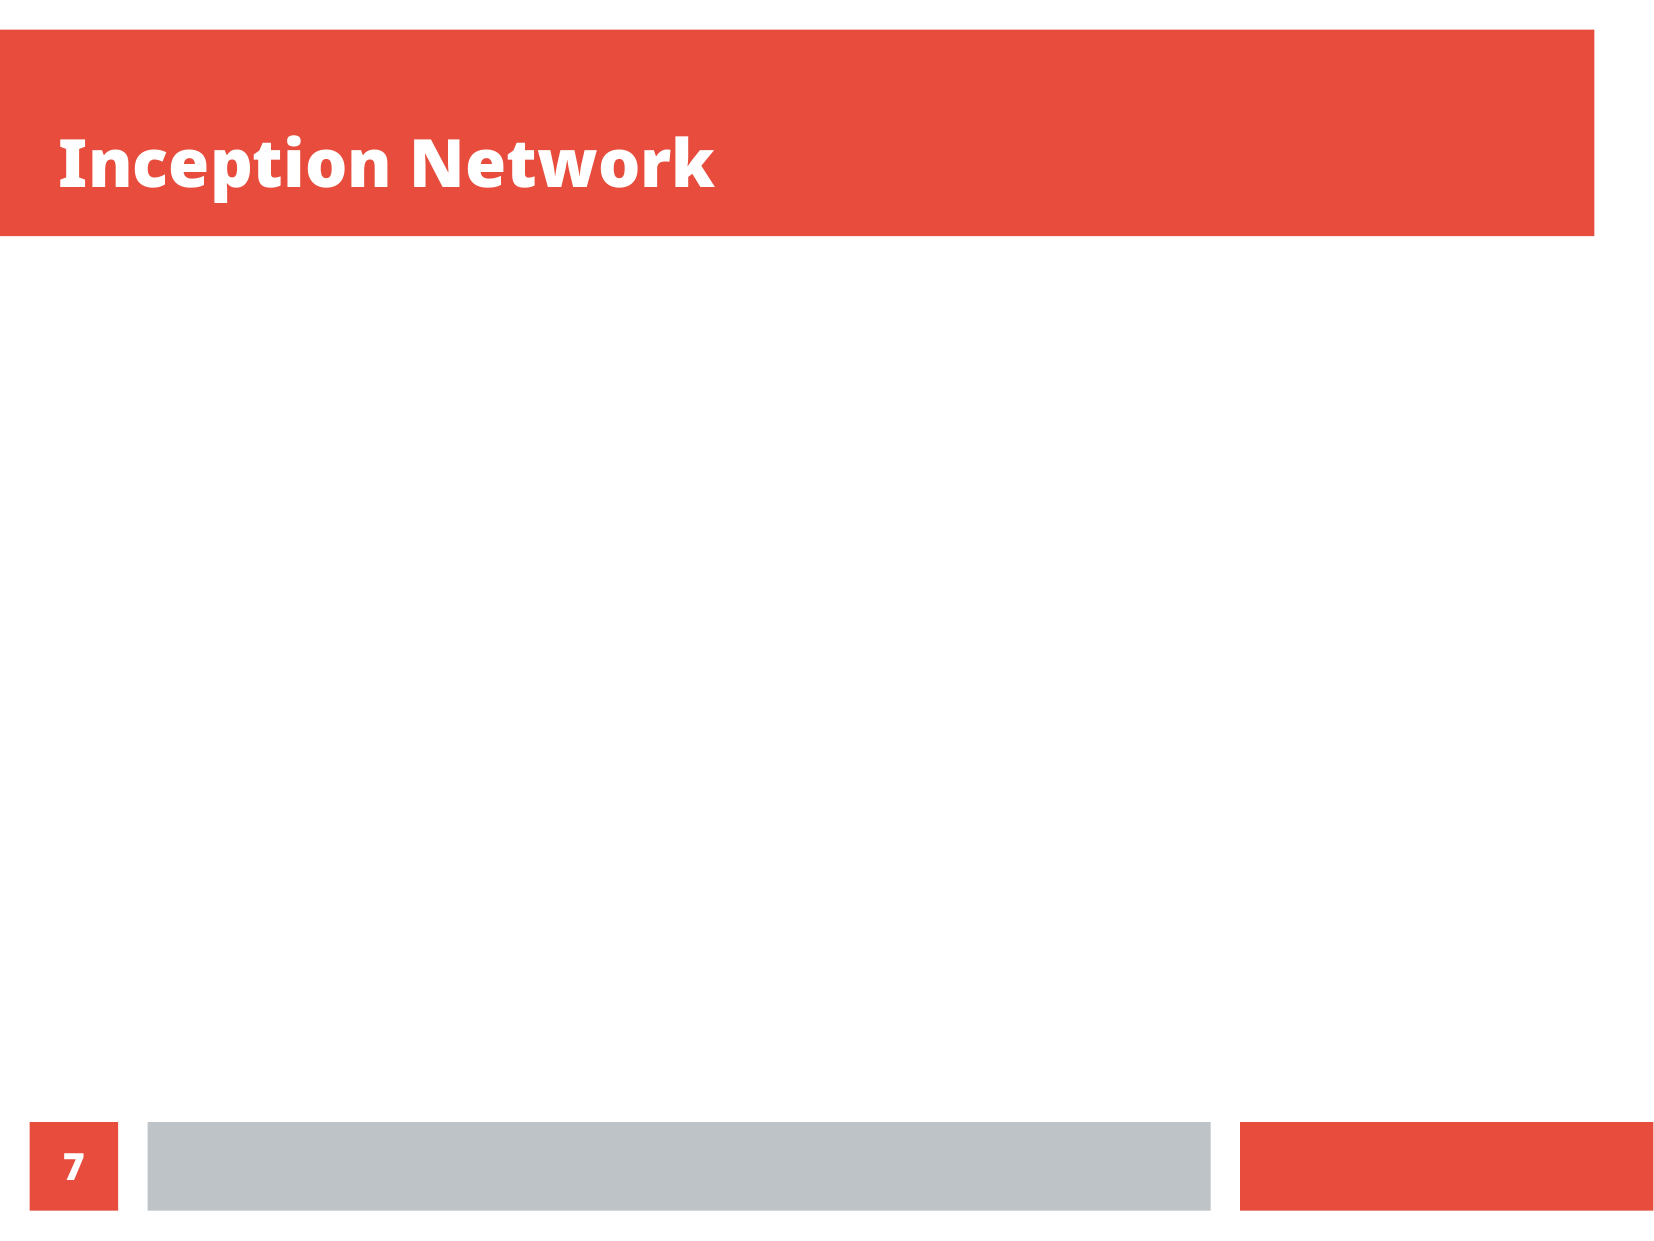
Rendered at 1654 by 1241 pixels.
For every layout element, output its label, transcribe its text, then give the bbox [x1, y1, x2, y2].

title Inception Network [59, 59, 1595, 207]
